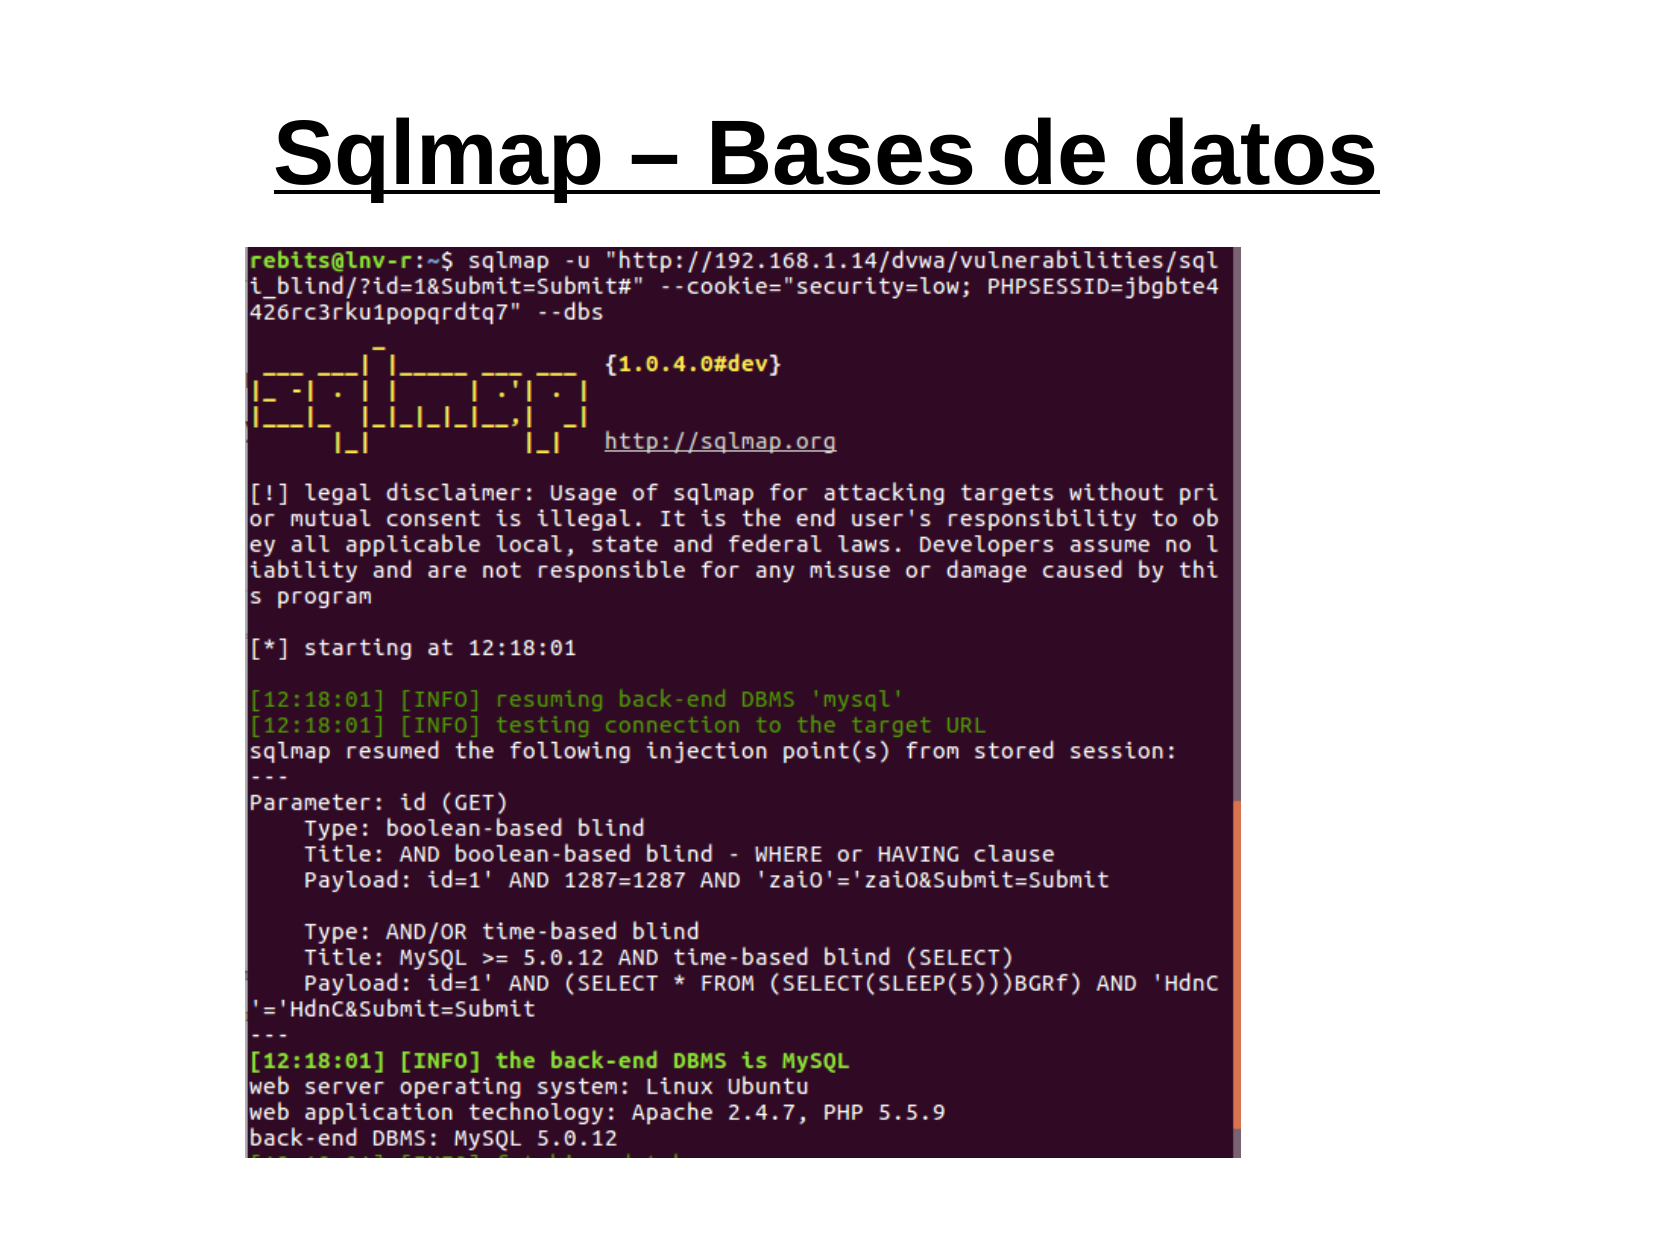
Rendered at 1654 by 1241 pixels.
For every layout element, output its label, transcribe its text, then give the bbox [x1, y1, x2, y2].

picture [245, 247, 1241, 1158]
title Sqlmap – Bases de datos [82, 49, 1571, 257]
